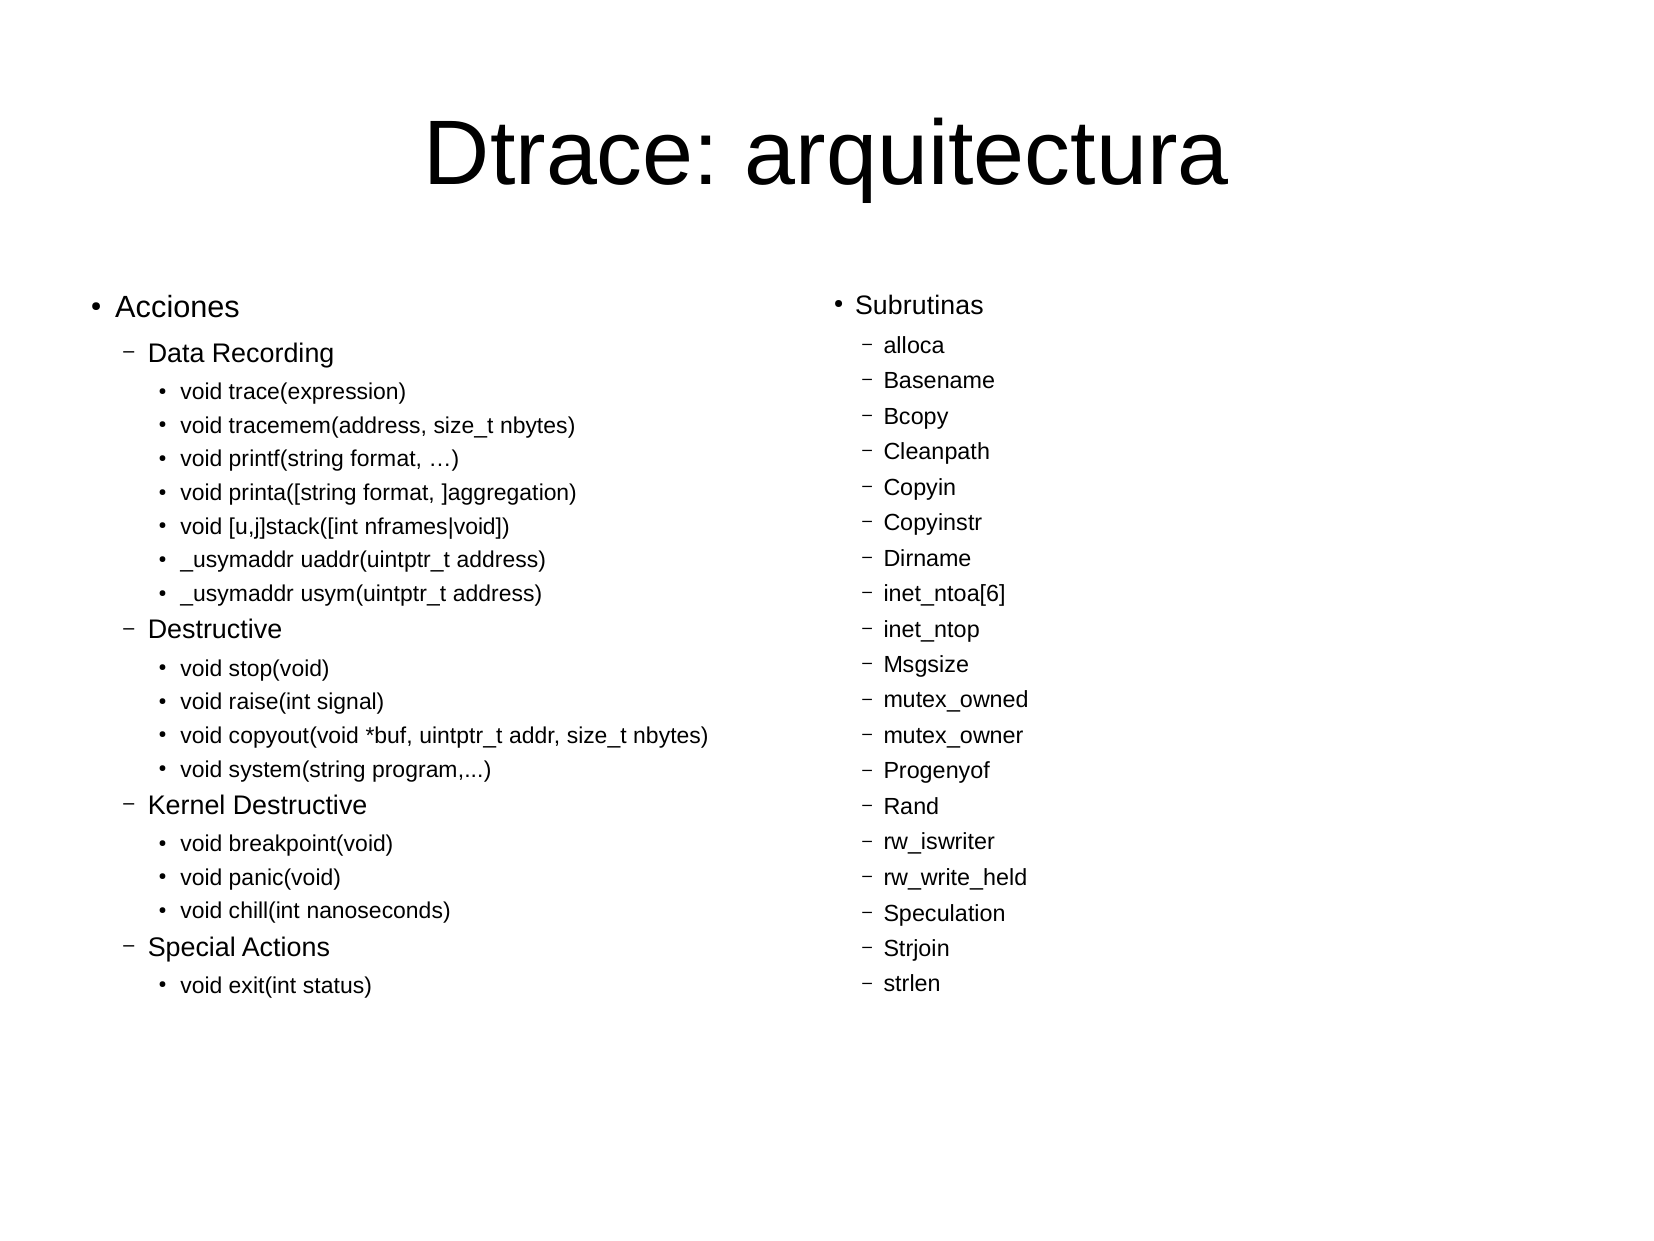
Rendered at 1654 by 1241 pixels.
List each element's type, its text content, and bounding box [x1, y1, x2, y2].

title Dtrace: arquitectura [82, 49, 1571, 257]
list Acciones Data Recording void trace(expression) void tracemem(address, size_t nbytes) void printf(string format, …) void printa([string format, ]aggregation) void [u,j]stack([int nframes|void]) _usymaddr uaddr(uintptr_t address) _usymaddr usym(uintptr_t address) Destructive void stop(void) void raise(int signal) void copyout(void *buf, uintptr_t addr, size_t nbytes) void system(string program,...) Kernel Destructive void breakpoint(void) void panic(void) void chill(int nanoseconds) Special Actions void exit(int status) [82, 290, 826, 1010]
list Subrutinas alloca Basename Bcopy Cleanpath Copyin Copyinstr Dirname inet_ntoa[6] inet_ntop Msgsize mutex_owned mutex_owner Progenyof Rand rw_iswriter rw_write_held Speculation Strjoin strlen [826, 290, 1571, 1010]
